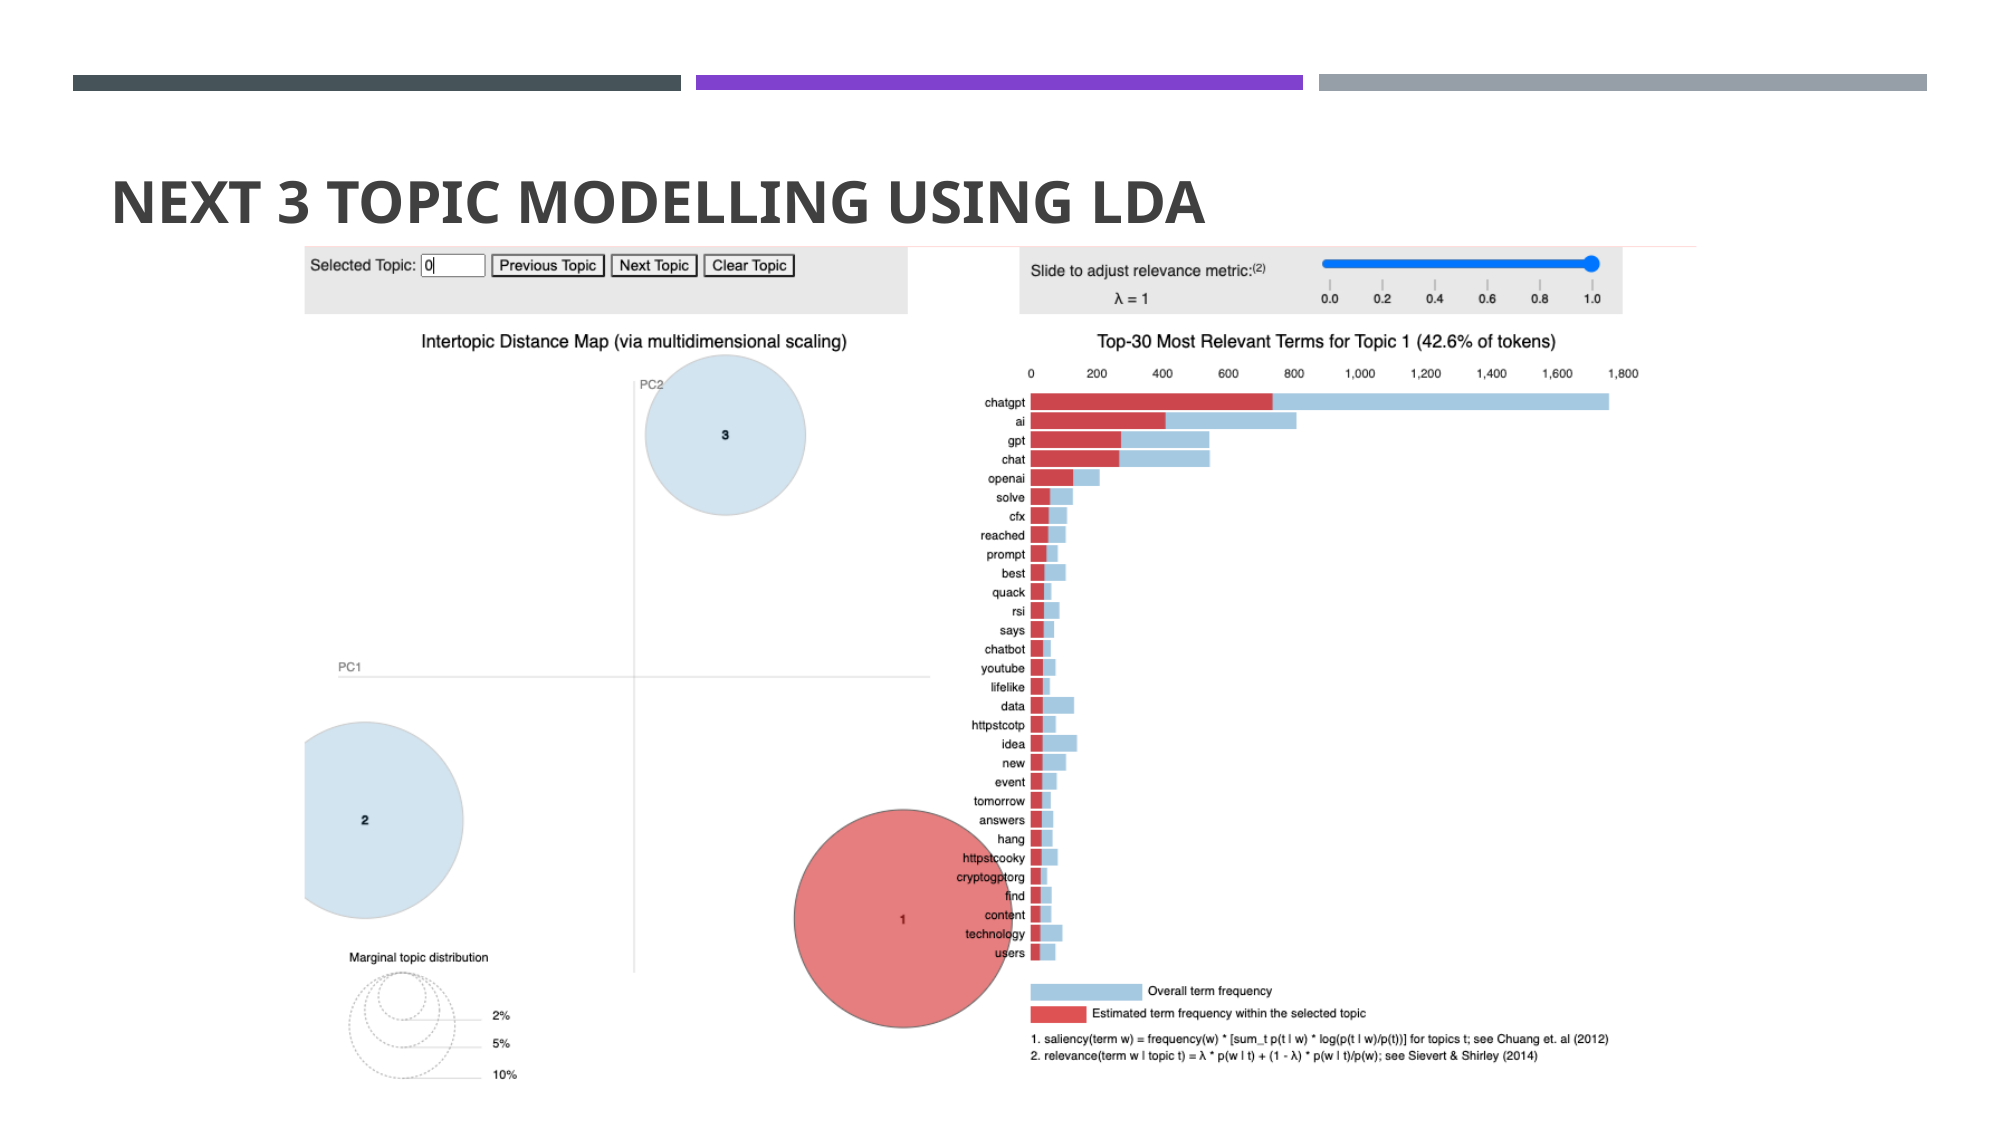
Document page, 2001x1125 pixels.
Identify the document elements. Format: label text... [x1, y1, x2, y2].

title Next 3 topic MODELLING USING LDA [95, 115, 1905, 244]
picture [298, 246, 1702, 1109]
